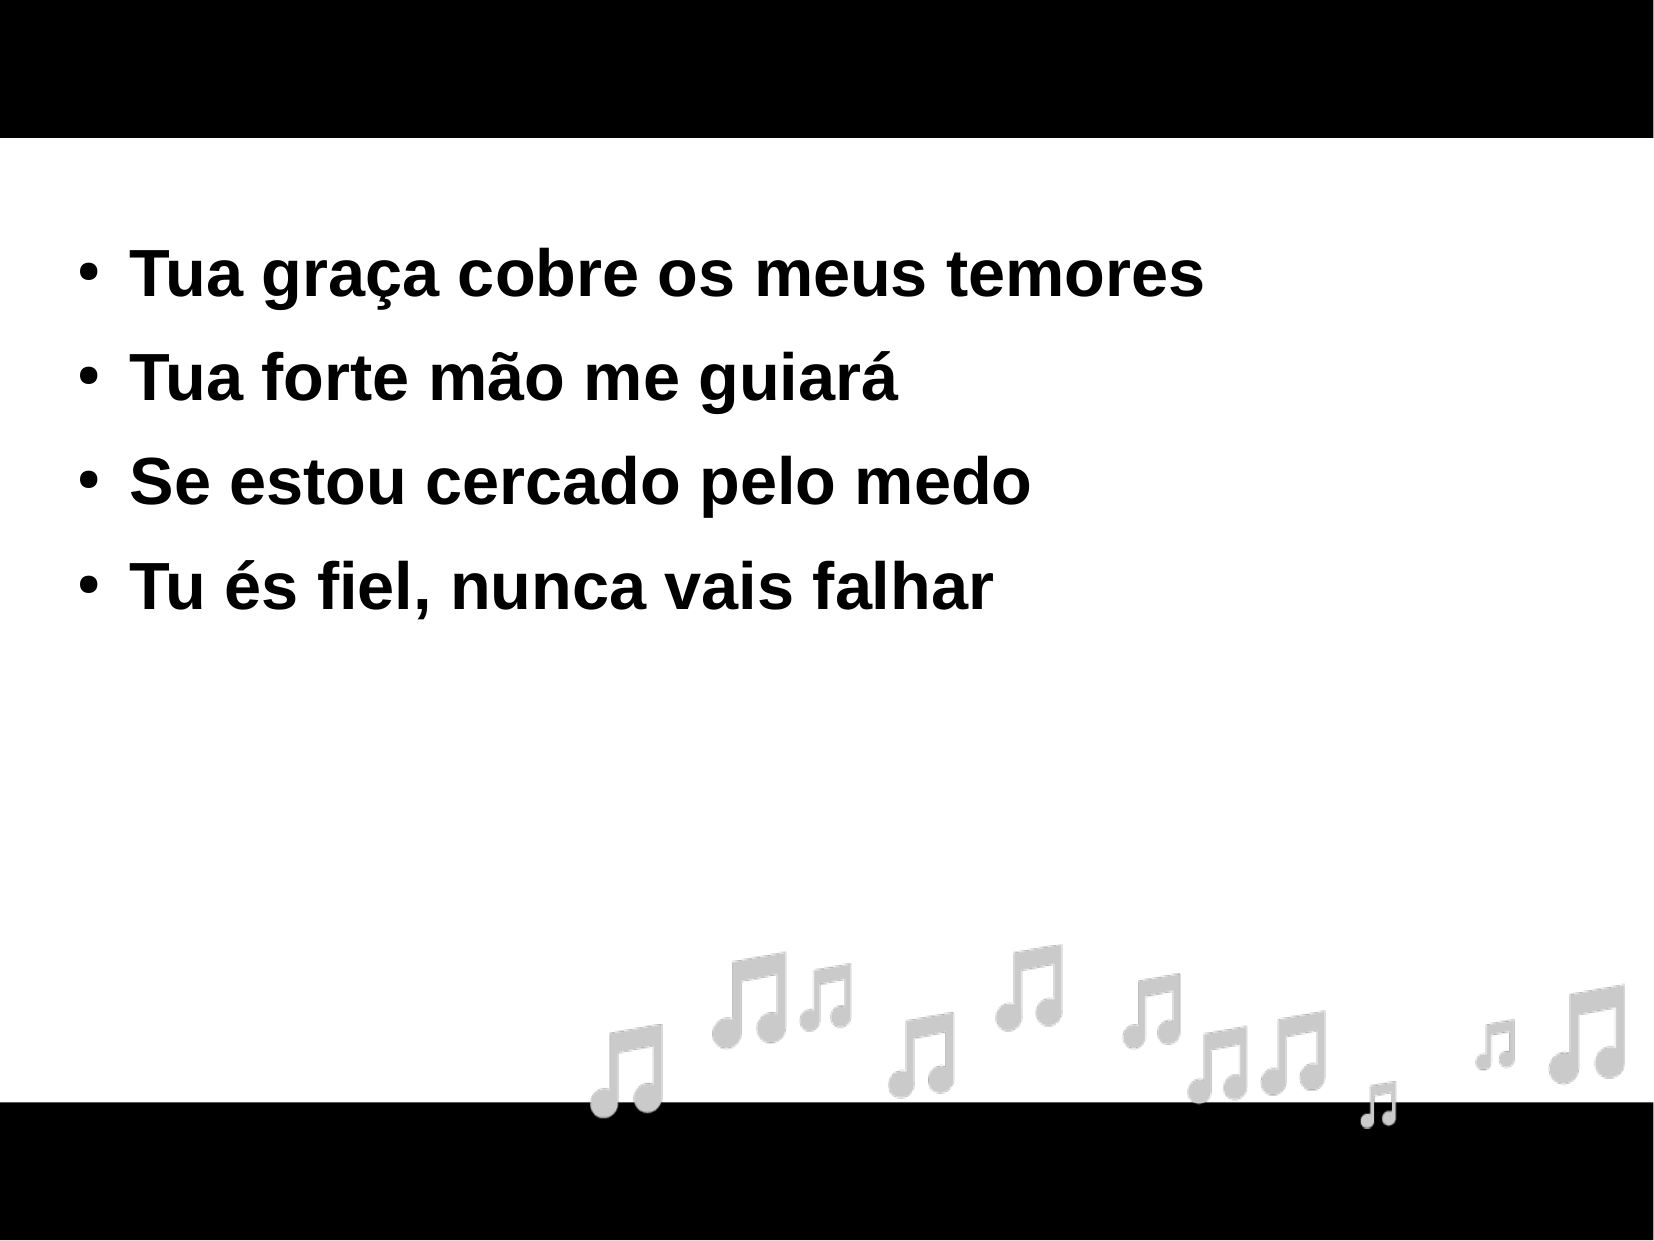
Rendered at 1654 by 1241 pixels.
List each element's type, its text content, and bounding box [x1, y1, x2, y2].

list Tua graça cobre os meus temores Tua forte mão me guiará Se estou cercado pelo medo Tu és fiel, nunca vais falhar [59, 236, 1595, 1024]
